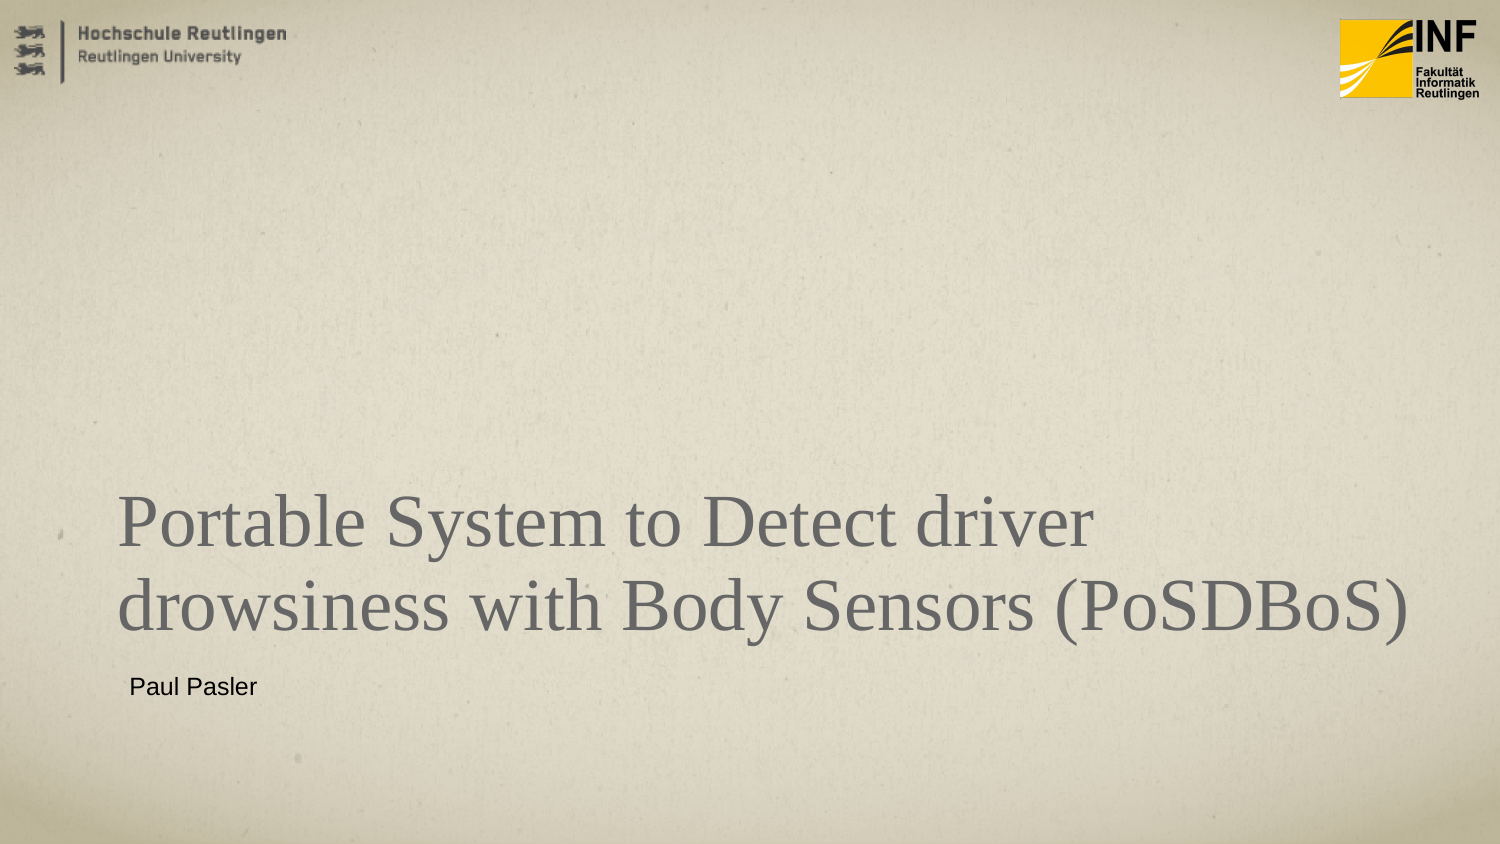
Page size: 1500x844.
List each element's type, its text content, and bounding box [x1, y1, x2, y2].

title Portable System to Detect driver drowsiness with Body Sensors (PoSDBoS) [106, 320, 1441, 658]
subtitle Paul Pasler [118, 659, 1356, 705]
picture [0, 0, 1500, 844]
